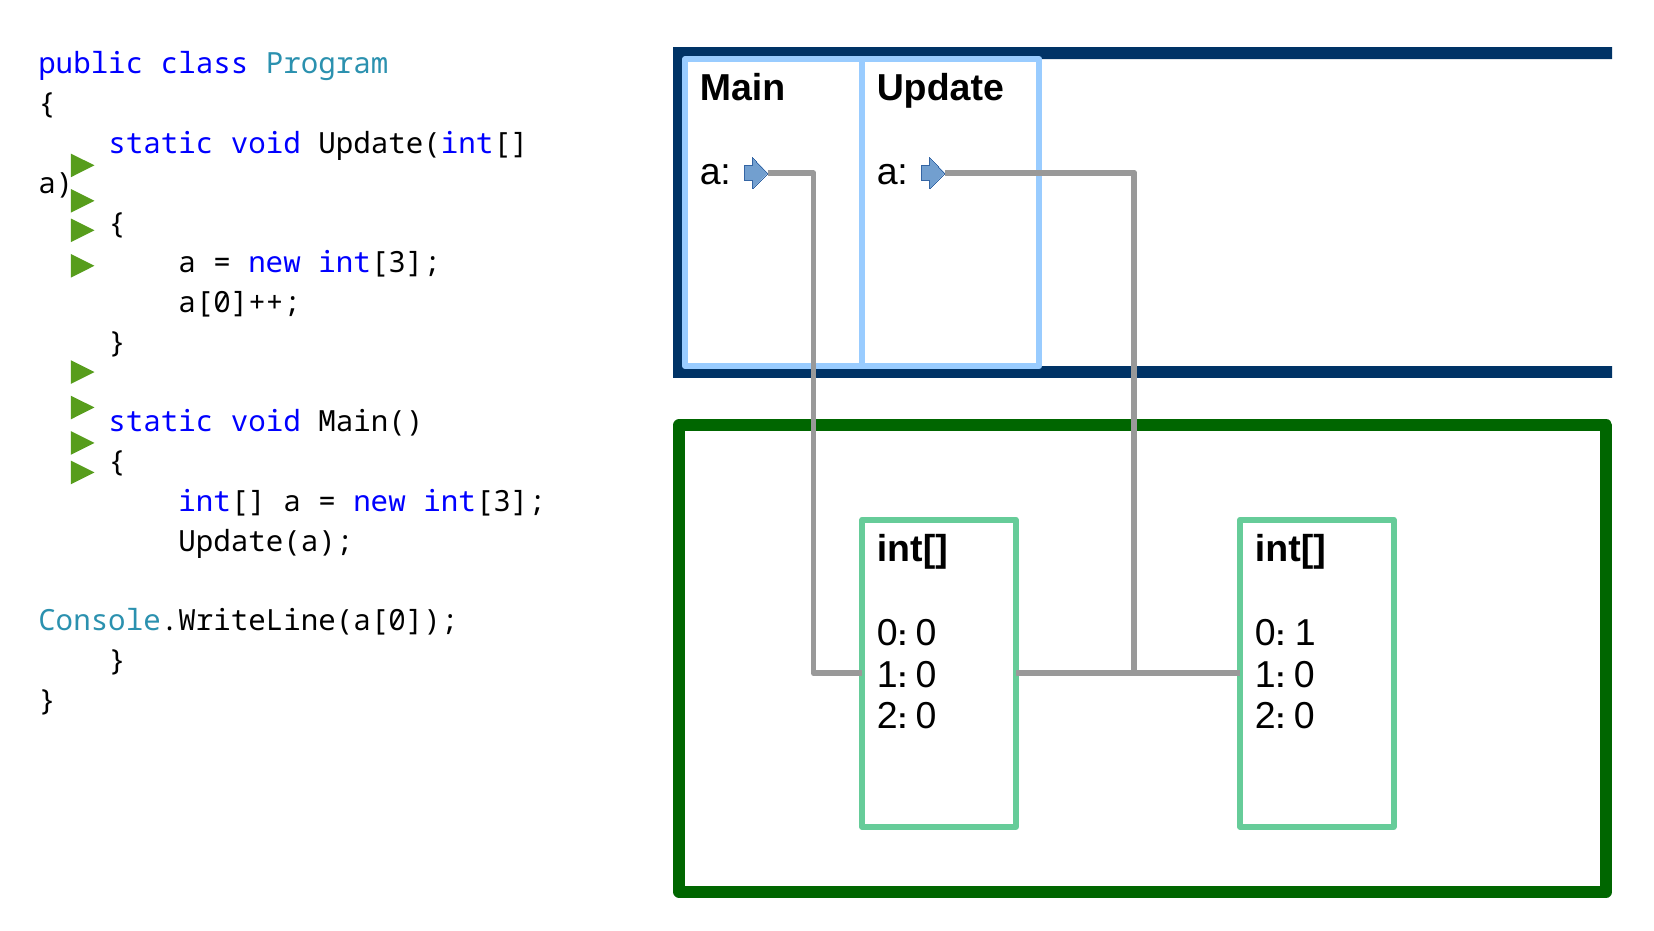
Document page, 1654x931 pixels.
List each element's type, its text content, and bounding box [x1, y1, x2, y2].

text_box [70, 188, 95, 213]
text_box 1 [1287, 614, 1323, 650]
text_box Update a: [862, 59, 1040, 284]
text_box [744, 157, 768, 189]
text_box [1137, 366, 1613, 378]
text_box [70, 218, 95, 243]
text_box [70, 431, 95, 455]
text_box public class Program { static void Update(int[] a) { a = new int[3]; a[0]++; } static void Main() { int[] a = new int[3]; Update(a); Console.WriteLine(a[0]); } } [23, 35, 591, 565]
text_box [673, 47, 1613, 378]
text_box int[] 0: 0 1: 0 2: 0 [1240, 519, 1394, 745]
text_box [70, 360, 95, 384]
text_box [70, 395, 95, 420]
text_box [70, 253, 95, 278]
text_box [921, 157, 945, 189]
text_box Main a: [685, 59, 859, 284]
text_box [816, 366, 1131, 378]
text_box [70, 153, 95, 178]
text_box [70, 460, 95, 485]
text_box int[] 0: 0 1: 0 2: 0 [862, 519, 1016, 745]
